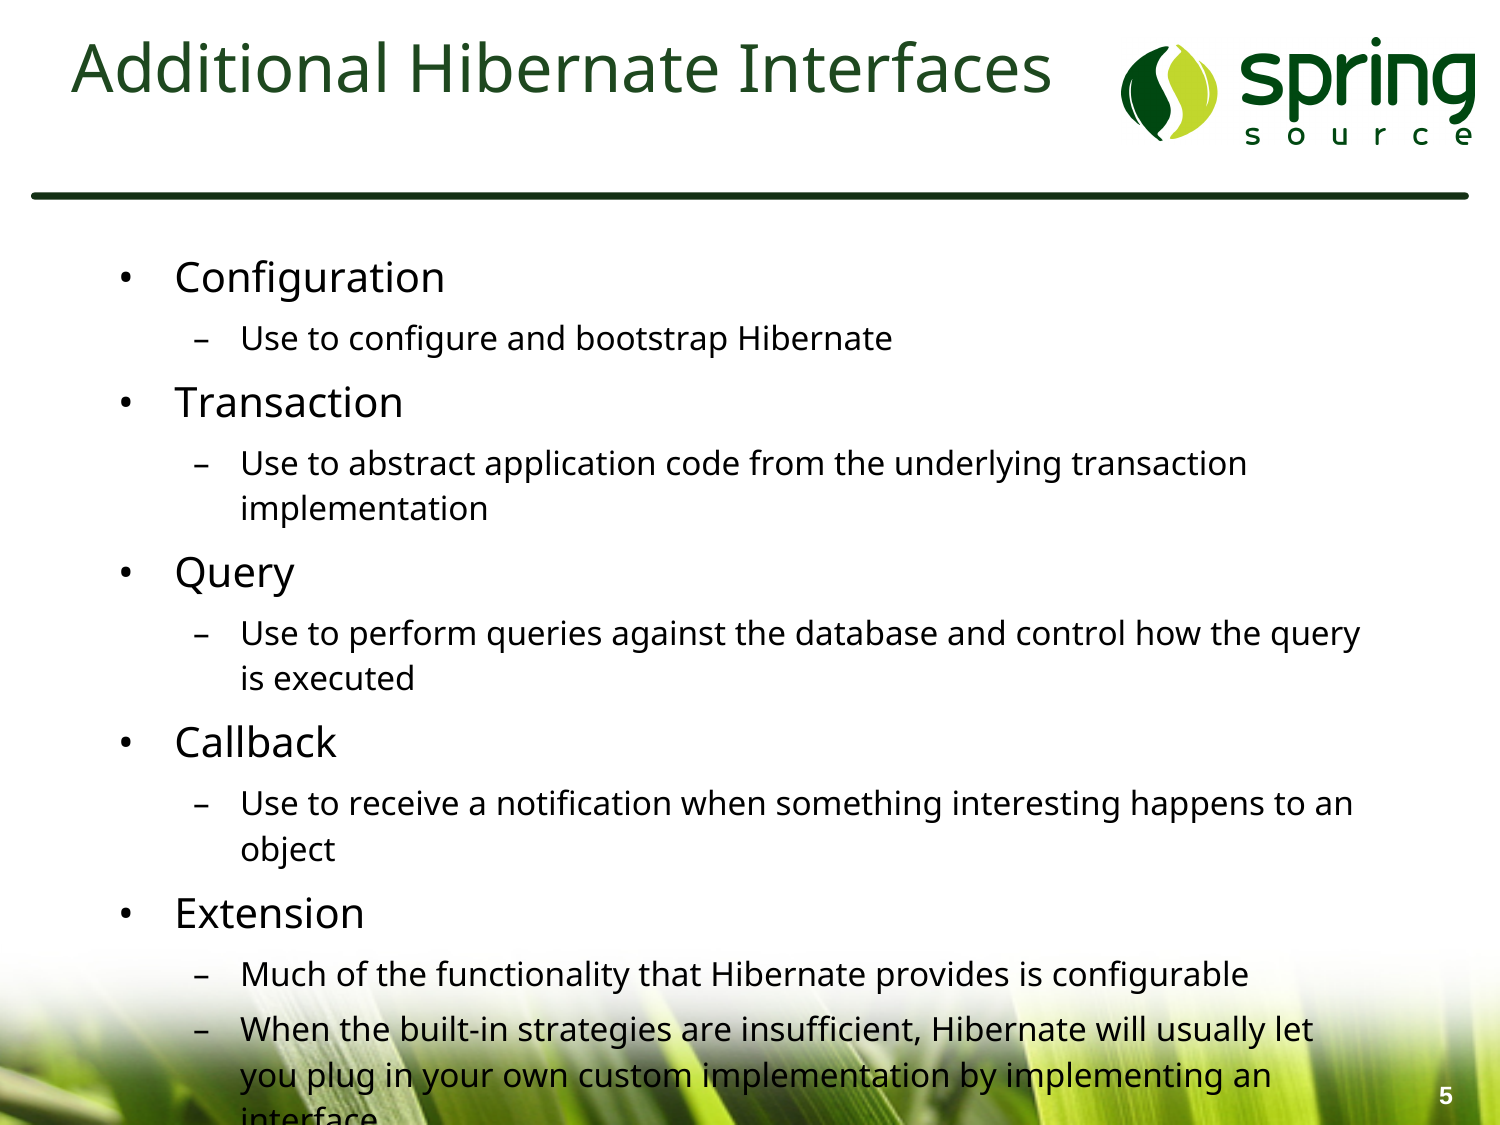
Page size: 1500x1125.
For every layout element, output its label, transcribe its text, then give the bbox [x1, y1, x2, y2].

picture [254, 1116, 263, 1125]
picture [364, 1116, 373, 1121]
picture [285, 1116, 294, 1121]
picture [1121, 37, 1475, 145]
picture [965, 1071, 975, 1085]
list Configuration Use to configure and bootstrap Hibernate Transaction Use to abstract application code from the underlying transaction implementation Query Use to perform queries against the database and control how the query is executed Callback Use to receive a notification when something interesting happens to an object Extension Much of the functionality that Hibernate provides is configurable When the built-in strategies are insufficient, Hibernate will usually let you plug in your own custom implementation by implementing an interface [103, 239, 1394, 1067]
title Additional Hibernate Interfaces [56, 13, 1089, 191]
picture [0, 944, 1500, 1125]
